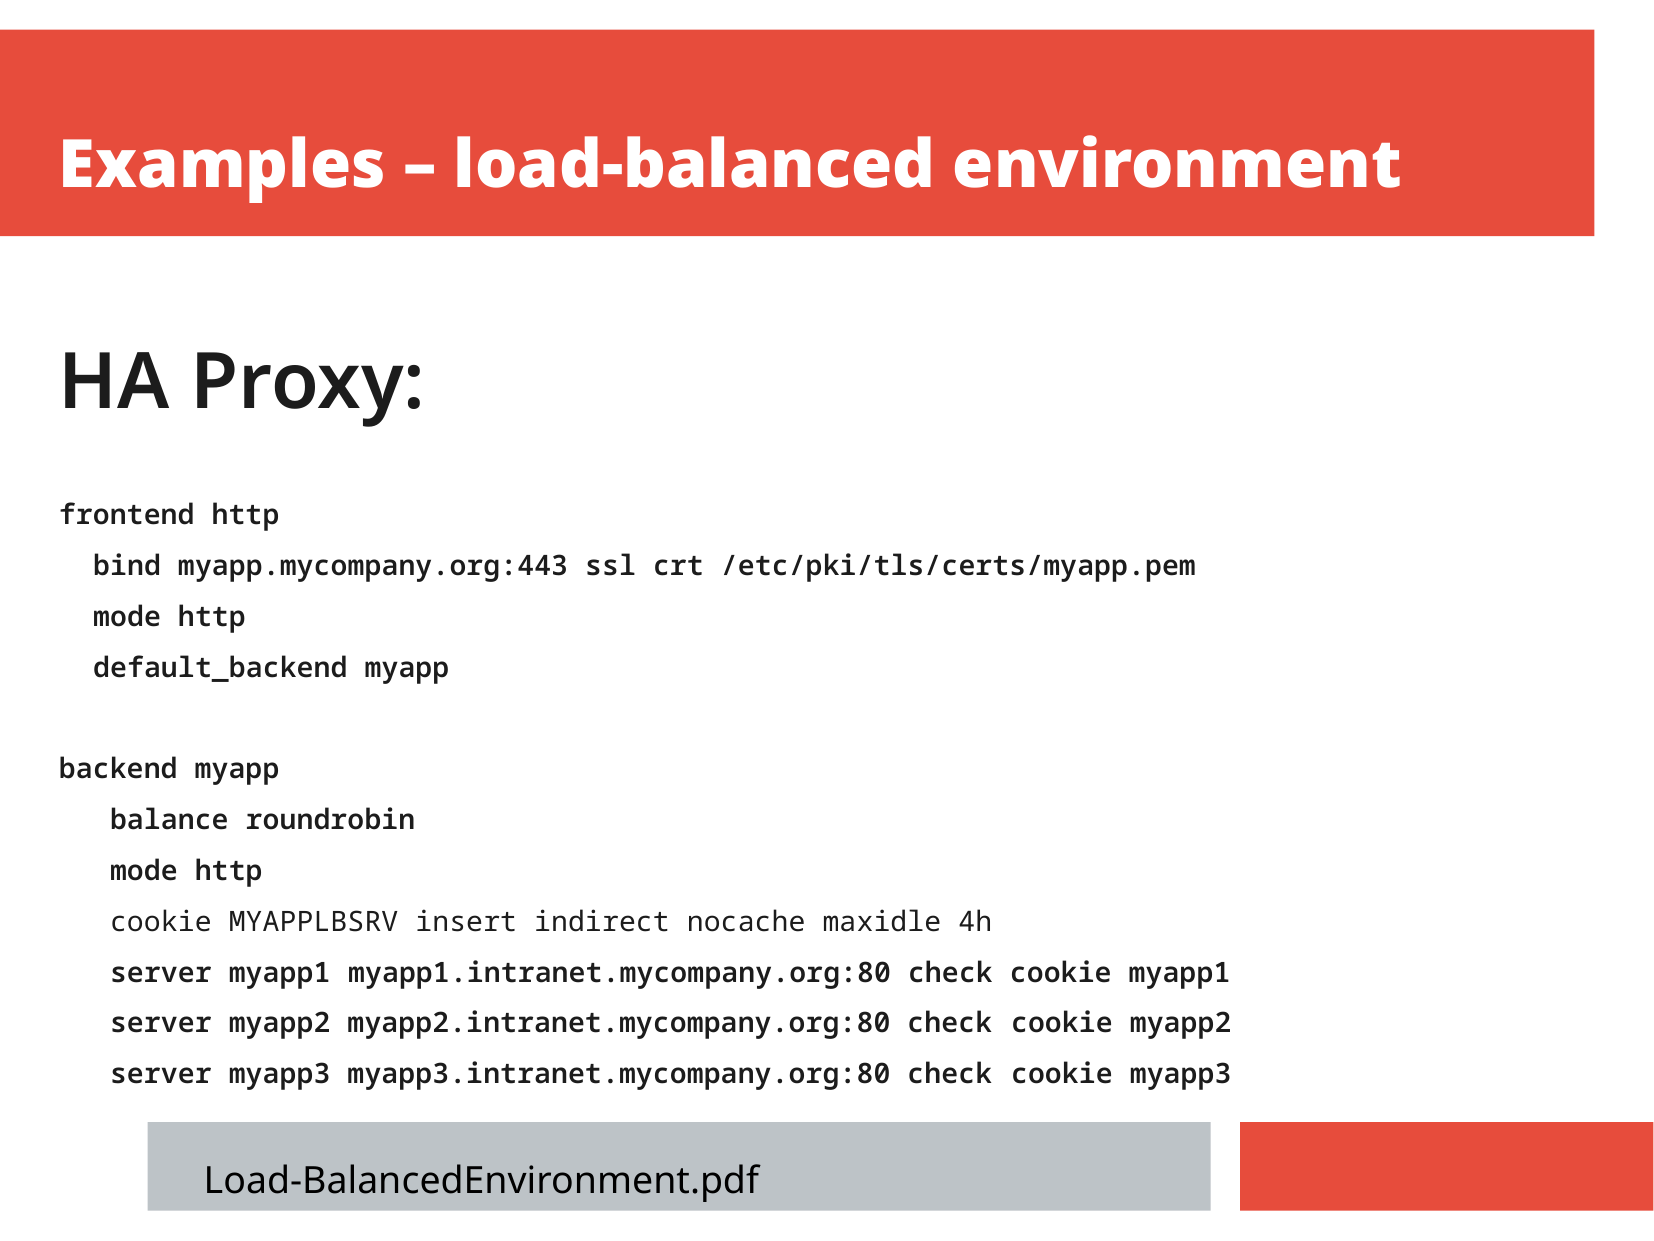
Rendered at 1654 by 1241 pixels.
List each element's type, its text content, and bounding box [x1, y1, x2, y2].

list HA Proxy: frontend http bind myapp.mycompany.org:443 ssl crt /etc/pki/tls/certs/myapp.pem mode http default_backend myapp backend myapp balance roundrobin mode http cookie MYAPPLBSRV insert indirect nocache maxidle 4h server myapp1 myapp1.intranet.mycompany.org:80 check cookie myapp1 server myapp2 myapp2.intranet.mycompany.org:80 check cookie myapp2 server myapp3 myapp3.intranet.mycompany.org:80 check cookie myapp3 [59, 324, 1565, 1093]
title Examples – load-balanced environment [59, 59, 1595, 207]
text_box Load-BalancedEnvironment.pdf [188, 1145, 719, 1208]
